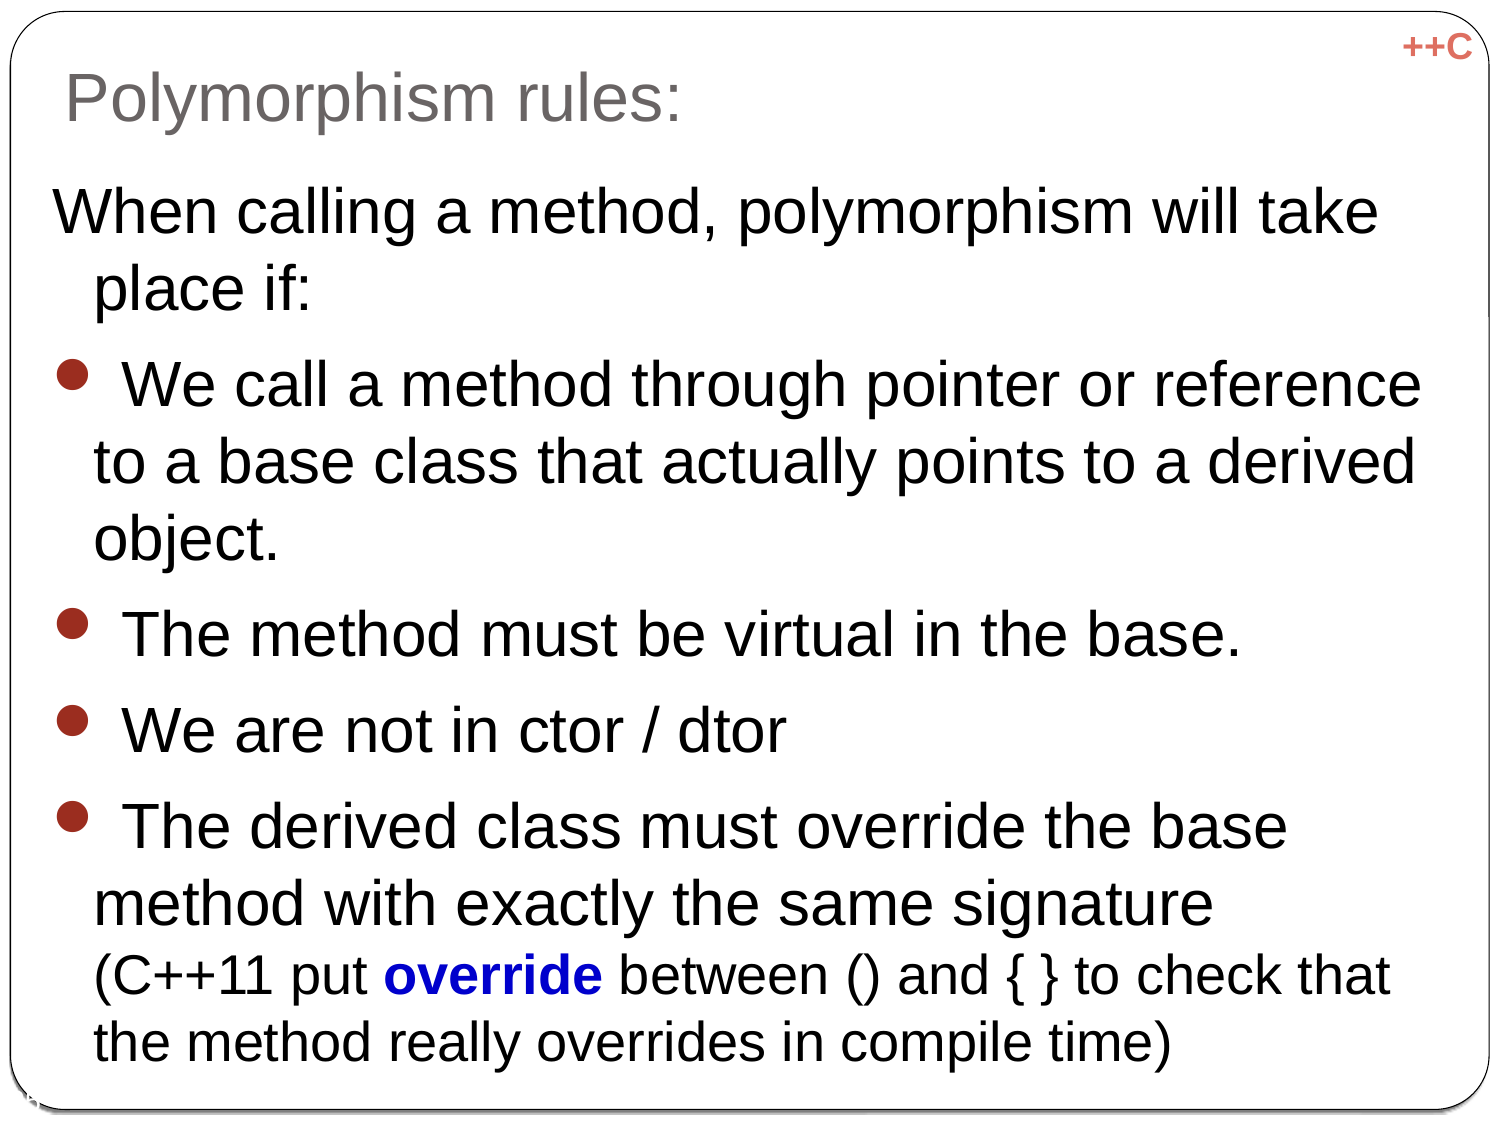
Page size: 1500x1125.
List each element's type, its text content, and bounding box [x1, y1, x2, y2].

list When calling a method, polymorphism will take place if: We call a method through pointer or reference to a base class that actually points to a derived object. The method must be virtual in the base. We are not in ctor / dtor The derived class must override the base method with exactly the same signature (C++11 put override between () and { } to check that the method really overrides in compile time) [37, 162, 1463, 1088]
title Polymorphism rules: [50, 45, 1450, 150]
slide_number <number> [0, 1074, 50, 1125]
